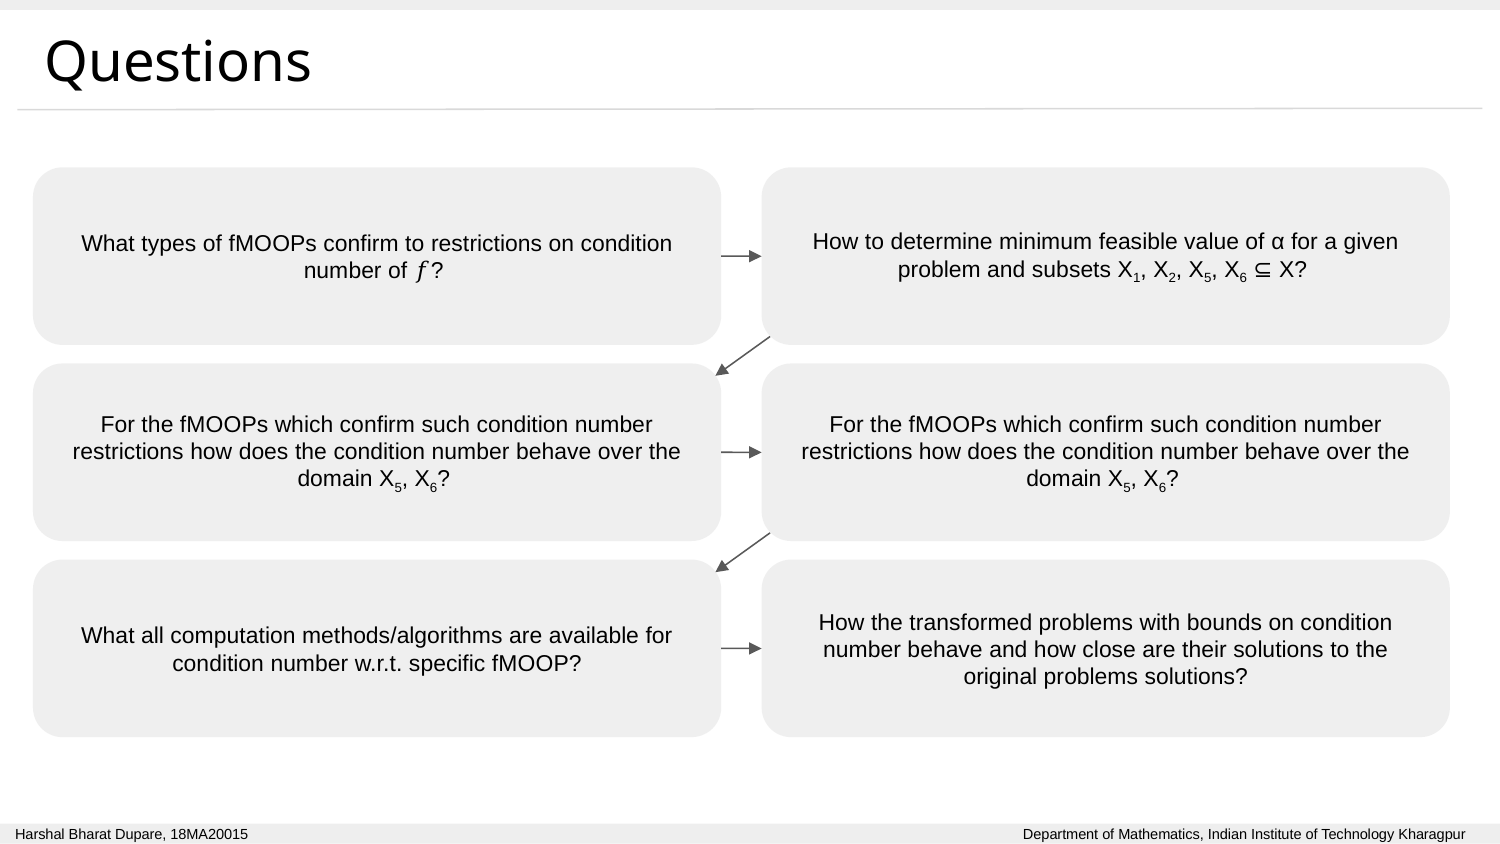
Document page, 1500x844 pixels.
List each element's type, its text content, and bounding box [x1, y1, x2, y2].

text_box Harshal Bharat Dupare, 18MA20015 Department of Mathematics, Indian Institute of Technology Kharagpur [0, 823, 1500, 844]
text_box Questions [0, 10, 1500, 108]
text_box What types of fMOOPs confirm to restrictions on condition number of 𝑓? [32, 167, 722, 345]
text_box [0, 0, 1500, 10]
text_box How the transformed problems with bounds on condition number behave and how close are their solutions to the original problems solutions? [761, 559, 1450, 738]
text_box For the fMOOPs which confirm such condition number restrictions how does the condition number behave over the domain X5, X6? [761, 363, 1450, 542]
text_box For the fMOOPs which confirm such condition number restrictions how does the condition number behave over the domain X5, X6? [32, 363, 722, 542]
text_box What all computation methods/algorithms are available for condition number w.r.t. specific fMOOP? [32, 559, 722, 738]
text_box How to determine minimum feasible value of α for a given problem and subsets X1, X2, X5, X6 ⊆ X? [761, 167, 1450, 345]
